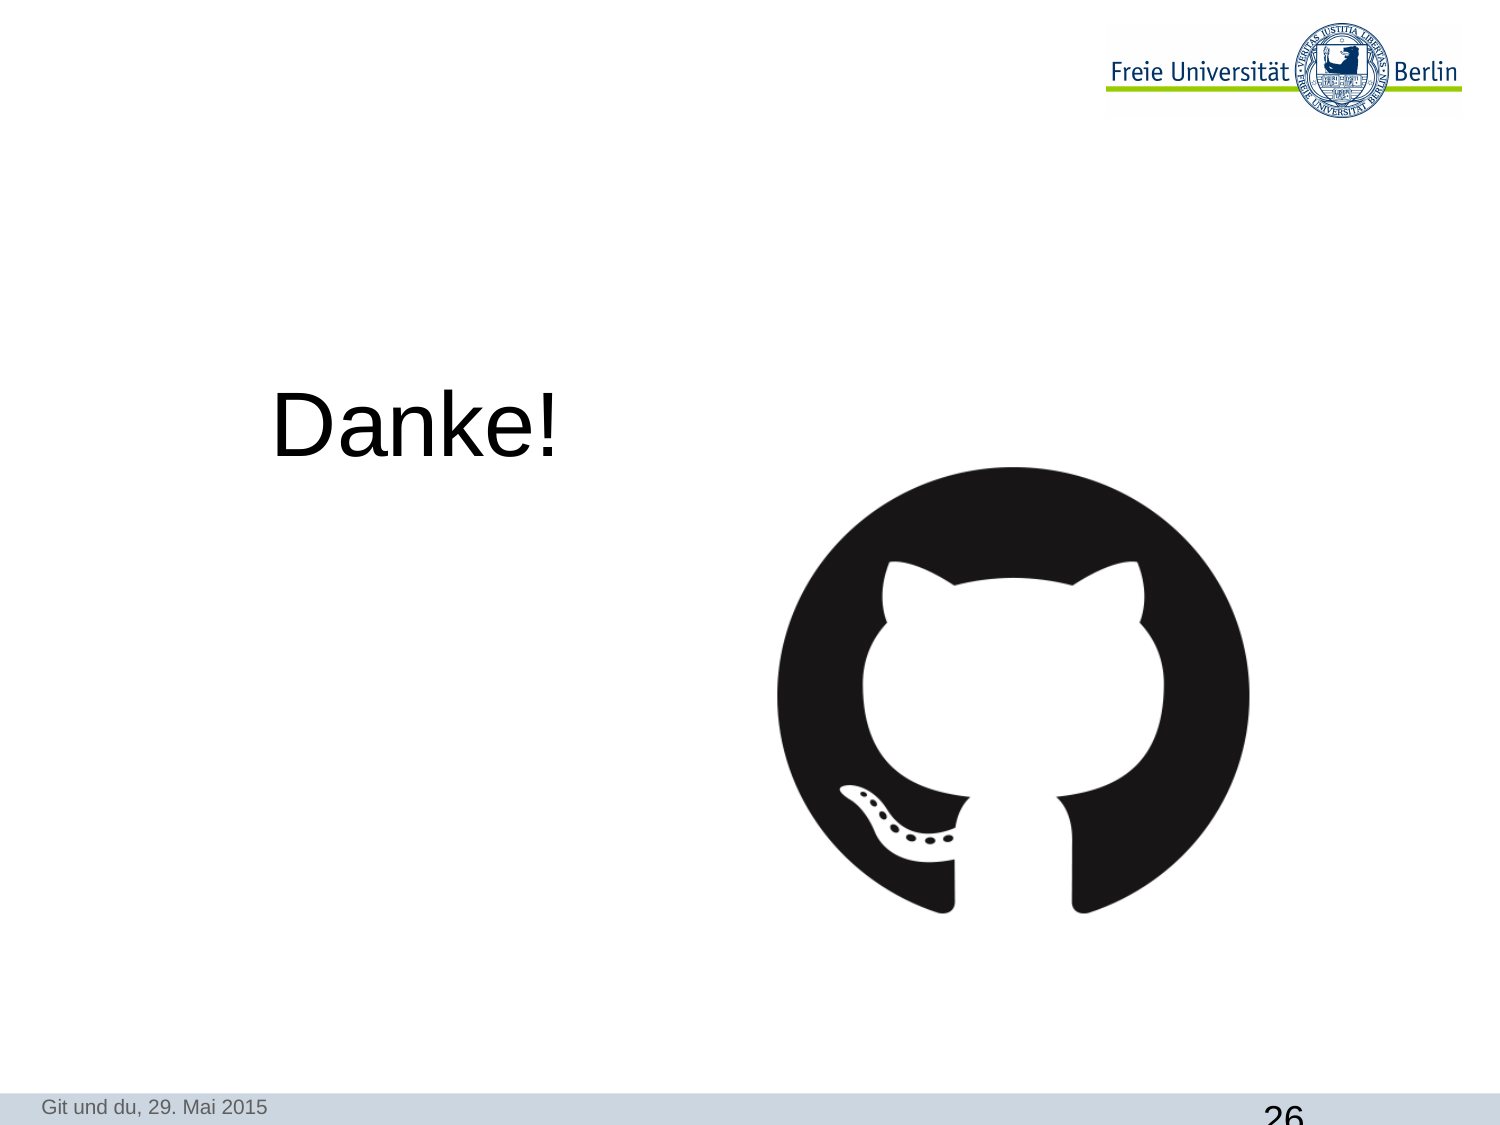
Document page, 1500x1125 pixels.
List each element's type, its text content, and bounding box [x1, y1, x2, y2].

picture [700, 385, 1328, 999]
picture [1106, 23, 1462, 118]
list Danke! [41, 265, 1460, 919]
